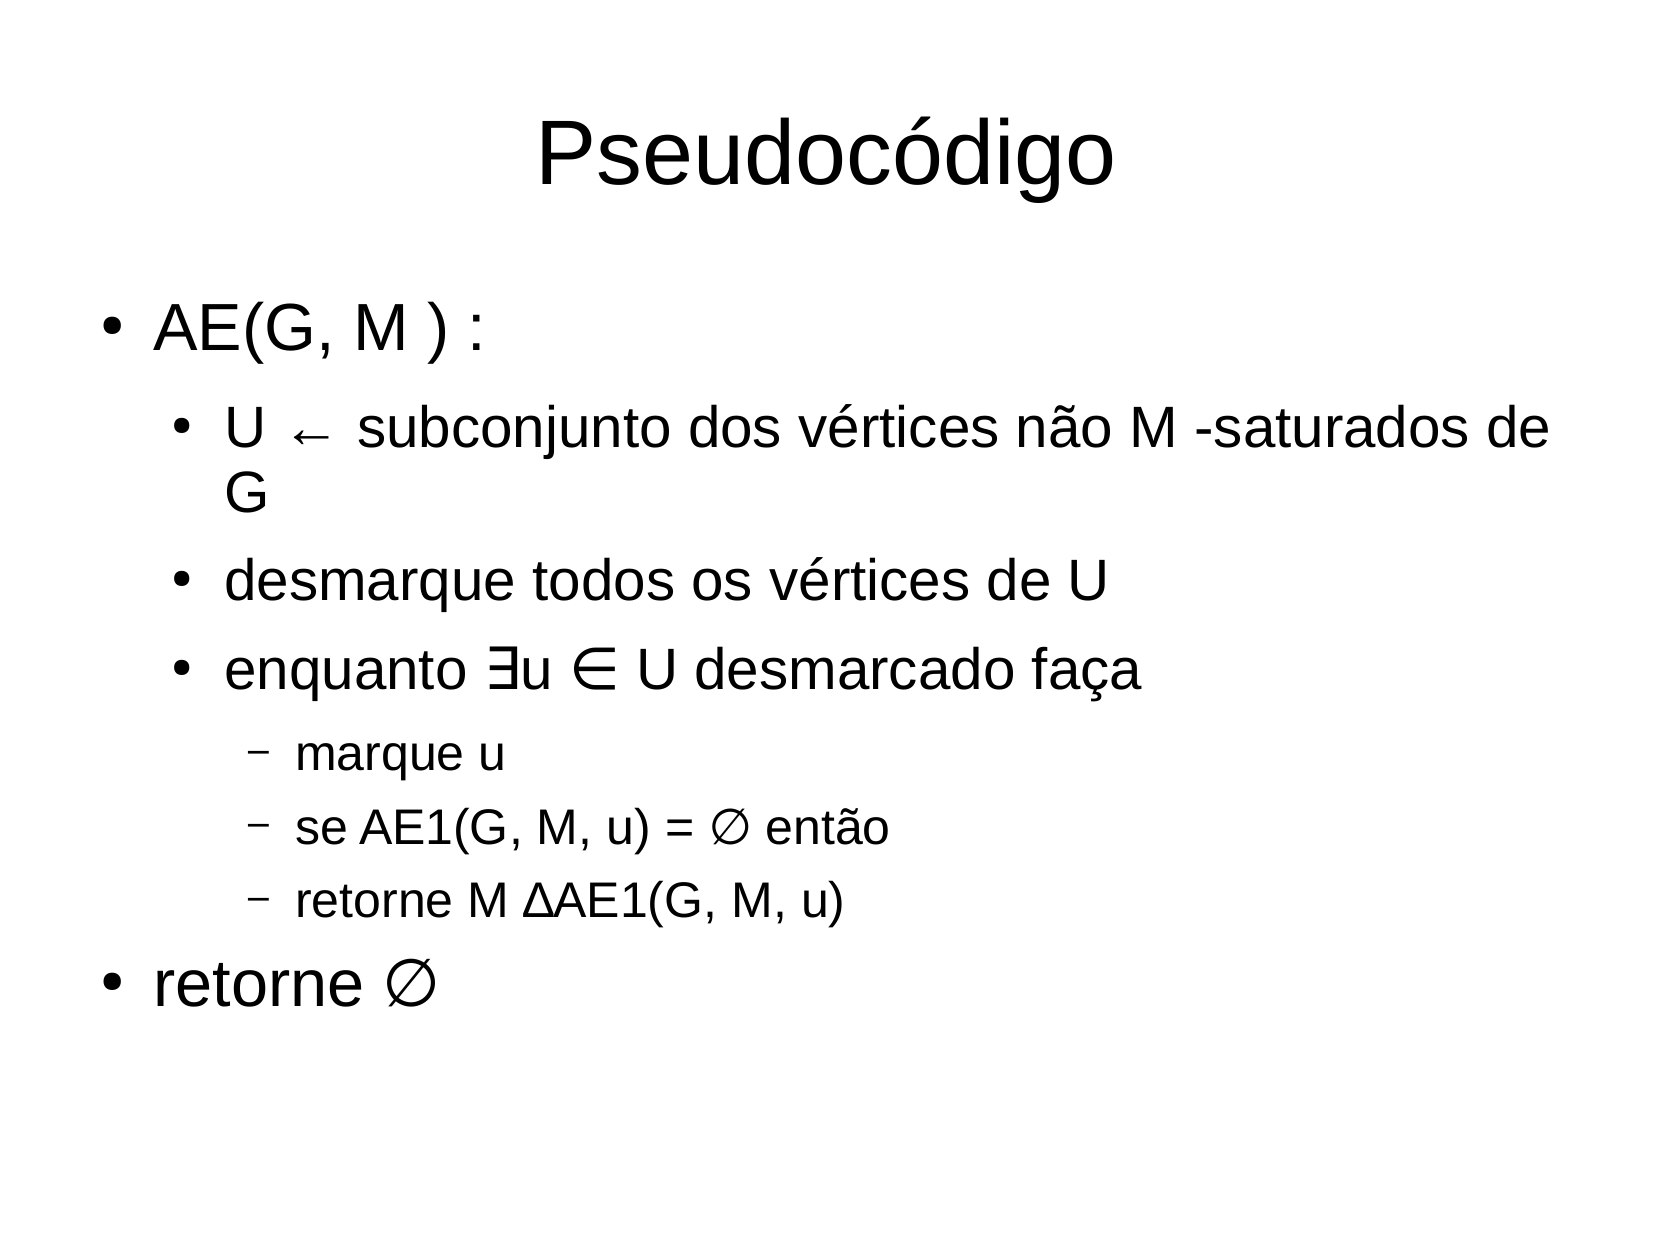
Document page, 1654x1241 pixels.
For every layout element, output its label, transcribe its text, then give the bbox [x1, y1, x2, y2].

title Pseudocódigo [82, 49, 1571, 257]
list AE(G, M ) : U ← subconjunto dos vértices não M -saturados de G desmarque todos os vértices de U enquanto ∃u ∈ U desmarcado faça marque u se AE1(G, M, u) = ∅ então retorne M ∆AE1(G, M, u) retorne ∅ [82, 290, 1571, 1109]
